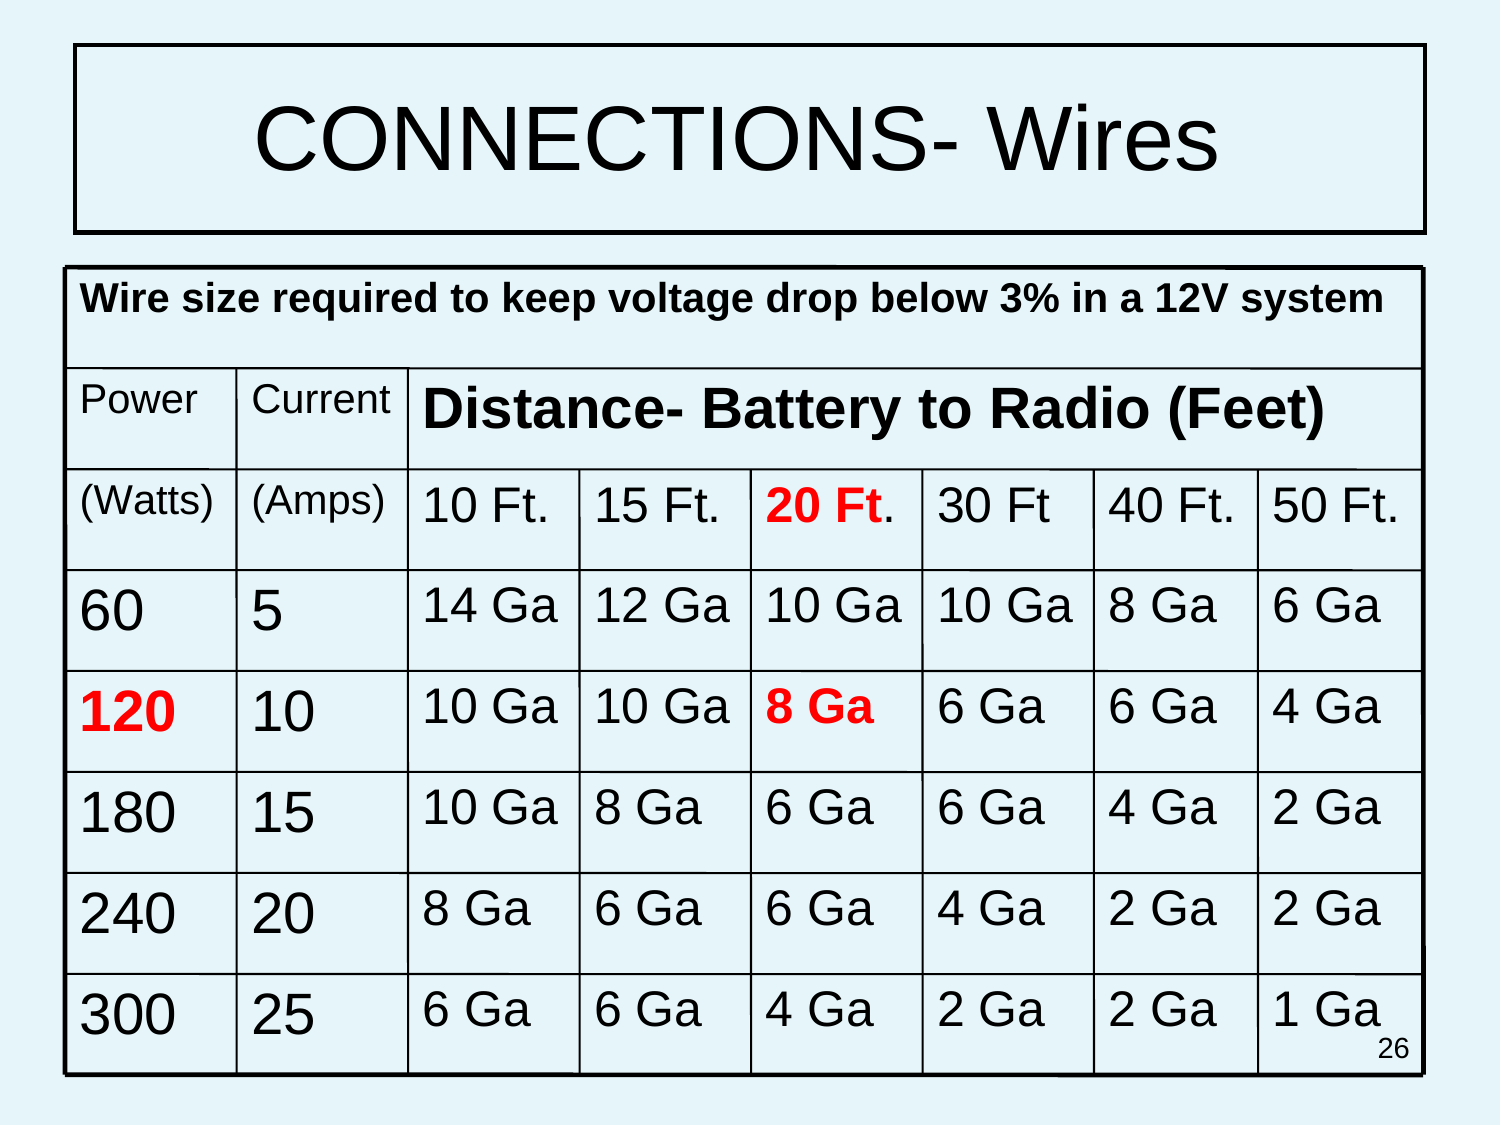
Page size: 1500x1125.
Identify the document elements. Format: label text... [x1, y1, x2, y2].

text_box 40 Ft. [1095, 471, 1256, 569]
text_box 2 Ga [924, 976, 1092, 1072]
text_box 10 Ga [410, 773, 578, 871]
text_box 300 [68, 975, 235, 1072]
text_box 25 [238, 976, 407, 1072]
text_box 15 [238, 773, 406, 871]
text_box 60 [68, 572, 235, 669]
text_box 12 Ga [581, 572, 749, 669]
text_box 4 Ga [1095, 774, 1256, 872]
text_box 6 Ga [581, 976, 750, 1072]
text_box 10 Ga [924, 572, 1092, 669]
text_box 30 Ft [924, 471, 1092, 569]
text_box Power [68, 370, 235, 468]
text_box 4 Ga [924, 875, 1092, 973]
text_box 50 Ft. [1259, 471, 1420, 569]
text_box 6 Ga [1095, 673, 1256, 771]
text_box 6 Ga [924, 774, 1092, 872]
text_box 2 Ga [1095, 875, 1256, 973]
text_box Current [238, 370, 406, 468]
text_box 5 [238, 572, 406, 669]
text_box 6 Ga [752, 875, 921, 973]
text_box Distance- Battery to Radio (Feet) [409, 370, 1420, 468]
text_box Wire size required to keep voltage drop below 3% in a 12V system [68, 270, 1420, 367]
text_box 8 Ga [1095, 572, 1256, 670]
text_box 8 Ga [410, 875, 578, 973]
text_box 10 Ga [409, 672, 578, 770]
text_box 10 Ga [752, 572, 921, 669]
text_box 10 Ft. [409, 471, 578, 569]
text_box 1 Ga [1260, 976, 1421, 1072]
text_box 4 Ga [1259, 673, 1421, 771]
text_box (Watts) [68, 471, 235, 569]
text_box 6 Ga [924, 673, 1092, 771]
text_box 20 Ft. [752, 471, 921, 569]
title CONNECTIONS- Wires [75, 45, 1426, 233]
text_box 8 Ga [752, 672, 921, 771]
text_box 8 Ga [581, 773, 749, 872]
text_box 2 Ga [1259, 774, 1421, 872]
text_box 180 [68, 773, 235, 871]
text_box 14 Ga [409, 572, 578, 669]
text_box 15 Ft. [581, 471, 749, 569]
text_box 10 Ga [581, 672, 749, 770]
text_box 6 Ga [581, 875, 749, 973]
text_box 2 Ga [1095, 976, 1257, 1072]
text_box 20 [238, 874, 407, 972]
text_box (Amps) [238, 471, 406, 569]
text_box 120 [68, 672, 235, 770]
text_box 240 [68, 874, 235, 972]
text_box 10 [238, 672, 406, 770]
text_box 6 Ga [1259, 572, 1420, 670]
text_box 2 Ga [1260, 875, 1421, 973]
text_box 6 Ga [410, 976, 578, 1072]
text_box 4 Ga [753, 976, 921, 1072]
text_box 6 Ga [752, 774, 921, 872]
